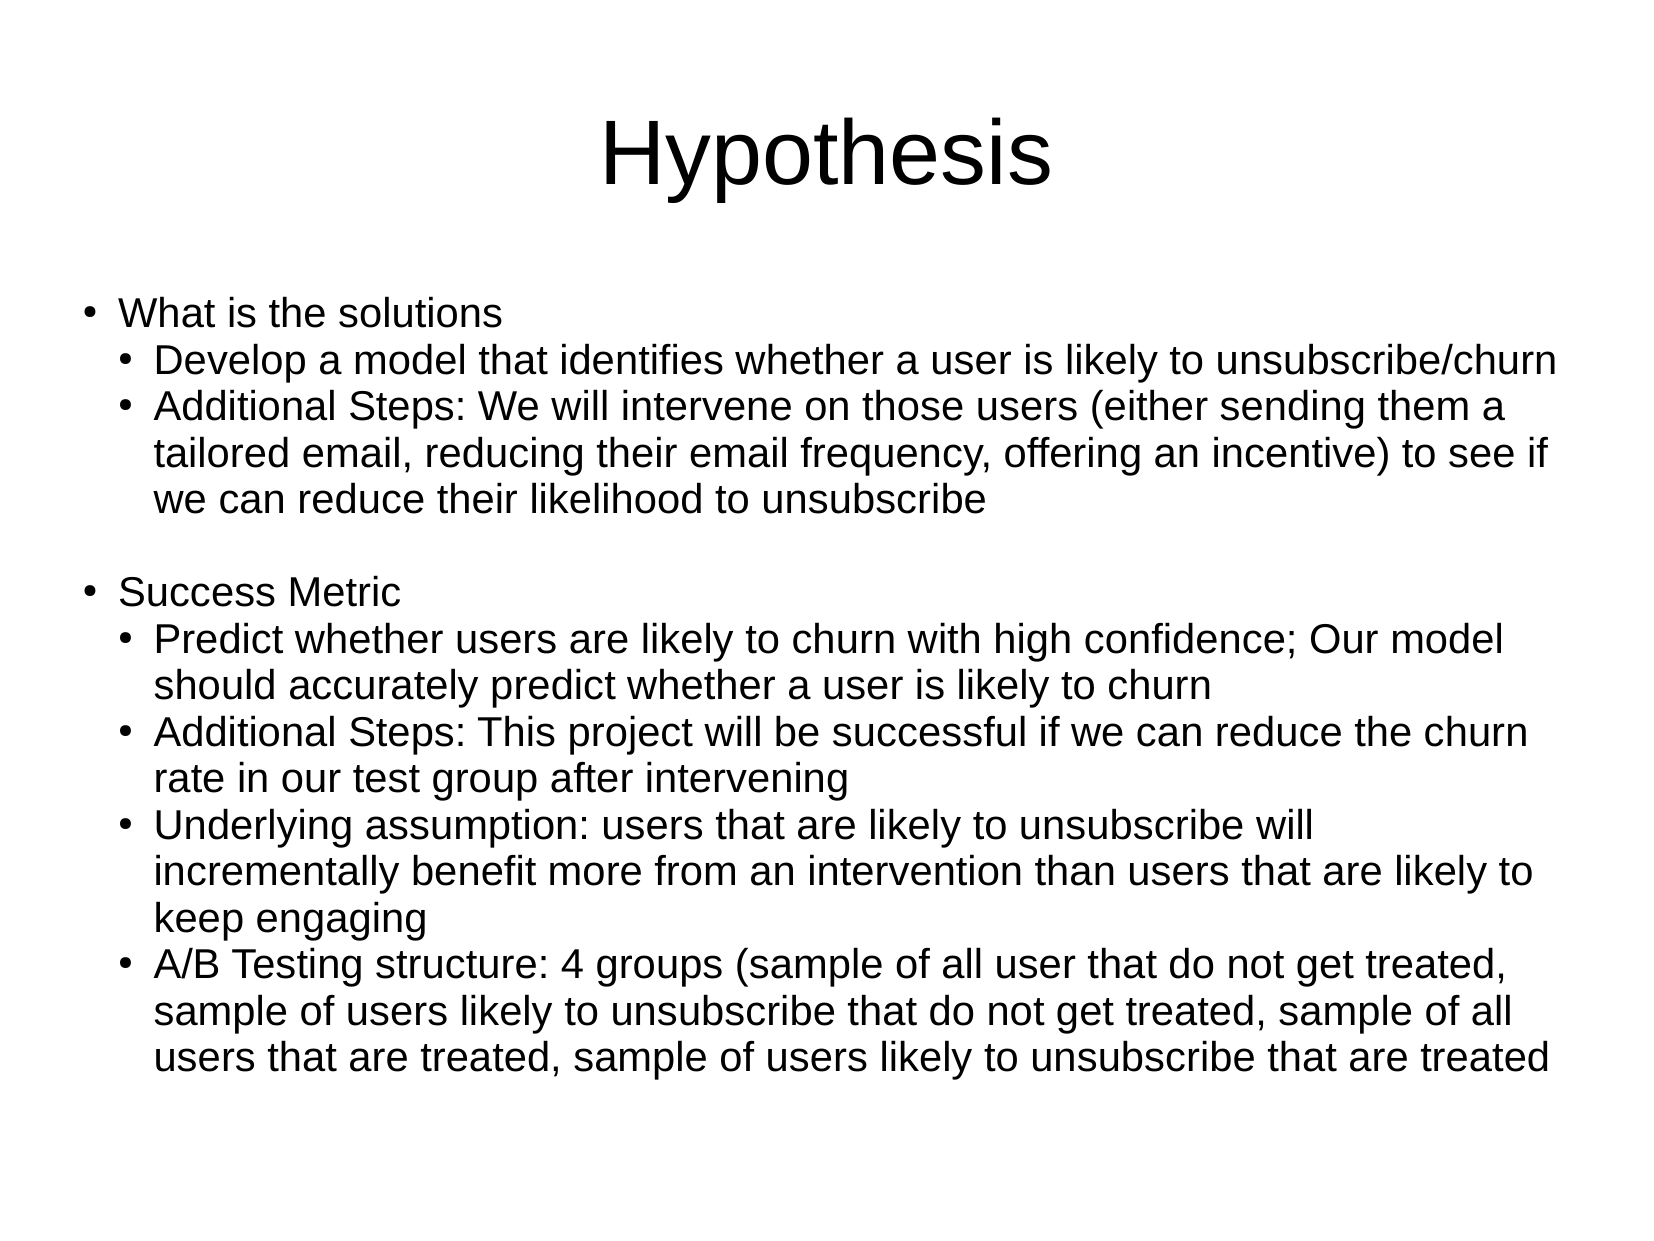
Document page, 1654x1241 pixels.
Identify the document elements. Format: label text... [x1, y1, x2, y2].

title Hypothesis [82, 49, 1571, 257]
list What is the solutions Develop a model that identifies whether a user is likely to unsubscribe/churn Additional Steps: We will intervene on those users (either sending them a tailored email, reducing their email frequency, offering an incentive) to see if we can reduce their likelihood to unsubscribe Success Metric Predict whether users are likely to churn with high confidence; Our model should accurately predict whether a user is likely to churn Additional Steps: This project will be successful if we can reduce the churn rate in our test group after intervening Underlying assumption: users that are likely to unsubscribe will incrementally benefit more from an intervention than users that are likely to keep engaging A/B Testing structure: 4 groups (sample of all user that do not get treated, sample of users likely to unsubscribe that do not get treated, sample of all users that are treated, sample of users likely to unsubscribe that are treated [82, 290, 1571, 1109]
